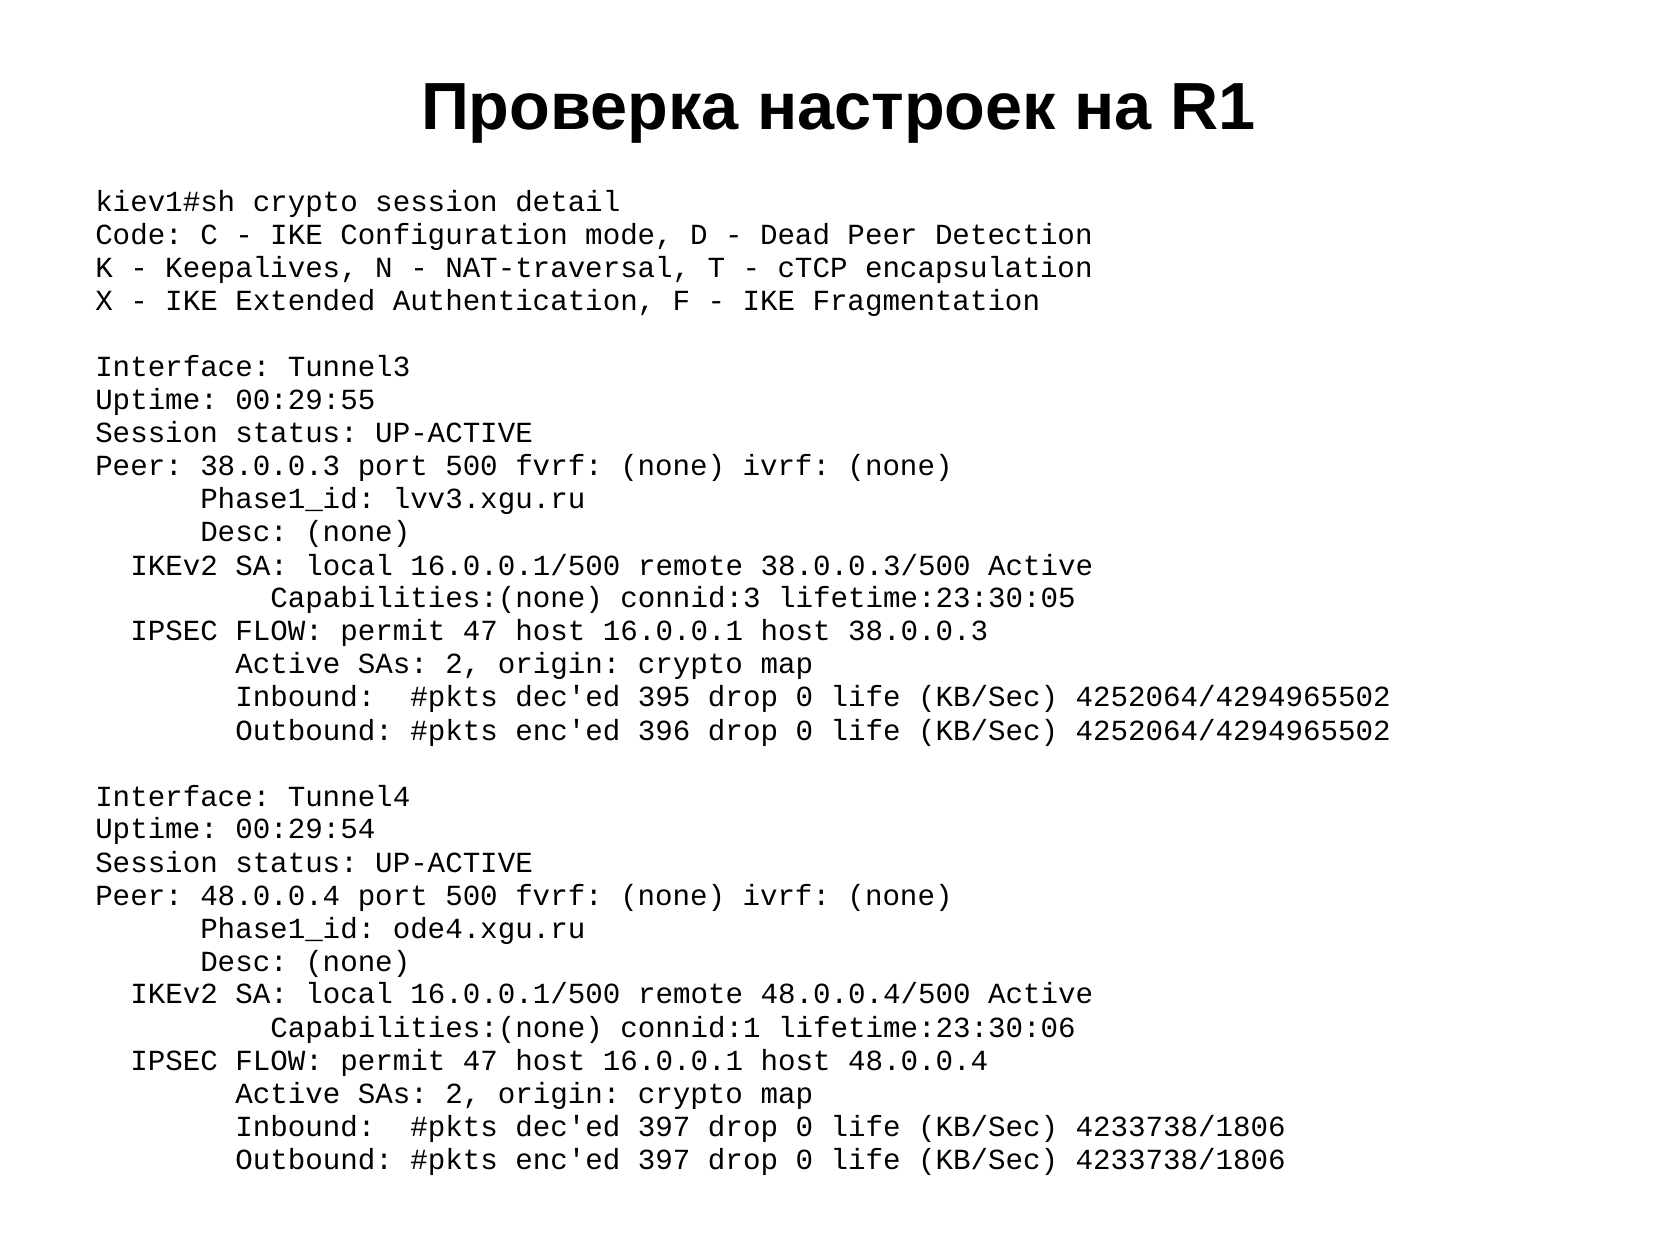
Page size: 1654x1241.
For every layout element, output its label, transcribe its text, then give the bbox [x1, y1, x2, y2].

text_box Проверка настроек на R1 [64, 37, 1613, 151]
list kiev1#sh crypto session detail Code: C - IKE Configuration mode, D - Dead Peer Detection K - Keepalives, N - NAT-traversal, T - cTCP encapsulation X - IKE Extended Authentication, F - IKE Fragmentation Interface: Tunnel3 Uptime: 00:29:55 Session status: UP-ACTIVE Peer: 38.0.0.3 port 500 fvrf: (none) ivrf: (none) Phase1_id: lvv3.xgu.ru Desc: (none) IKEv2 SA: local 16.0.0.1/500 remote 38.0.0.3/500 Active Capabilities:(none) connid:3 lifetime:23:30:05 IPSEC FLOW: permit 47 host 16.0.0.1 host 38.0.0.3 Active SAs: 2, origin: crypto map Inbound: #pkts dec'ed 395 drop 0 life (KB/Sec) 4252064/4294965502 Outbound: #pkts enc'ed 396 drop 0 life (KB/Sec) 4252064/4294965502 Interface: Tunnel4 Uptime: 00:29:54 Session status: UP-ACTIVE Peer: 48.0.0.4 port 500 fvrf: (none) ivrf: (none) Phase1_id: ode4.xgu.ru Desc: (none) IKEv2 SA: local 16.0.0.1/500 remote 48.0.0.4/500 Active Capabilities:(none) connid:1 lifetime:23:30:06 IPSEC FLOW: permit 47 host 16.0.0.1 host 48.0.0.4 Active SAs: 2, origin: crypto map Inbound: #pkts dec'ed 397 drop 0 life (KB/Sec) 4233738/1806 Outbound: #pkts enc'ed 397 drop 0 life (KB/Sec) 4233738/1806 [95, 187, 1538, 1208]
